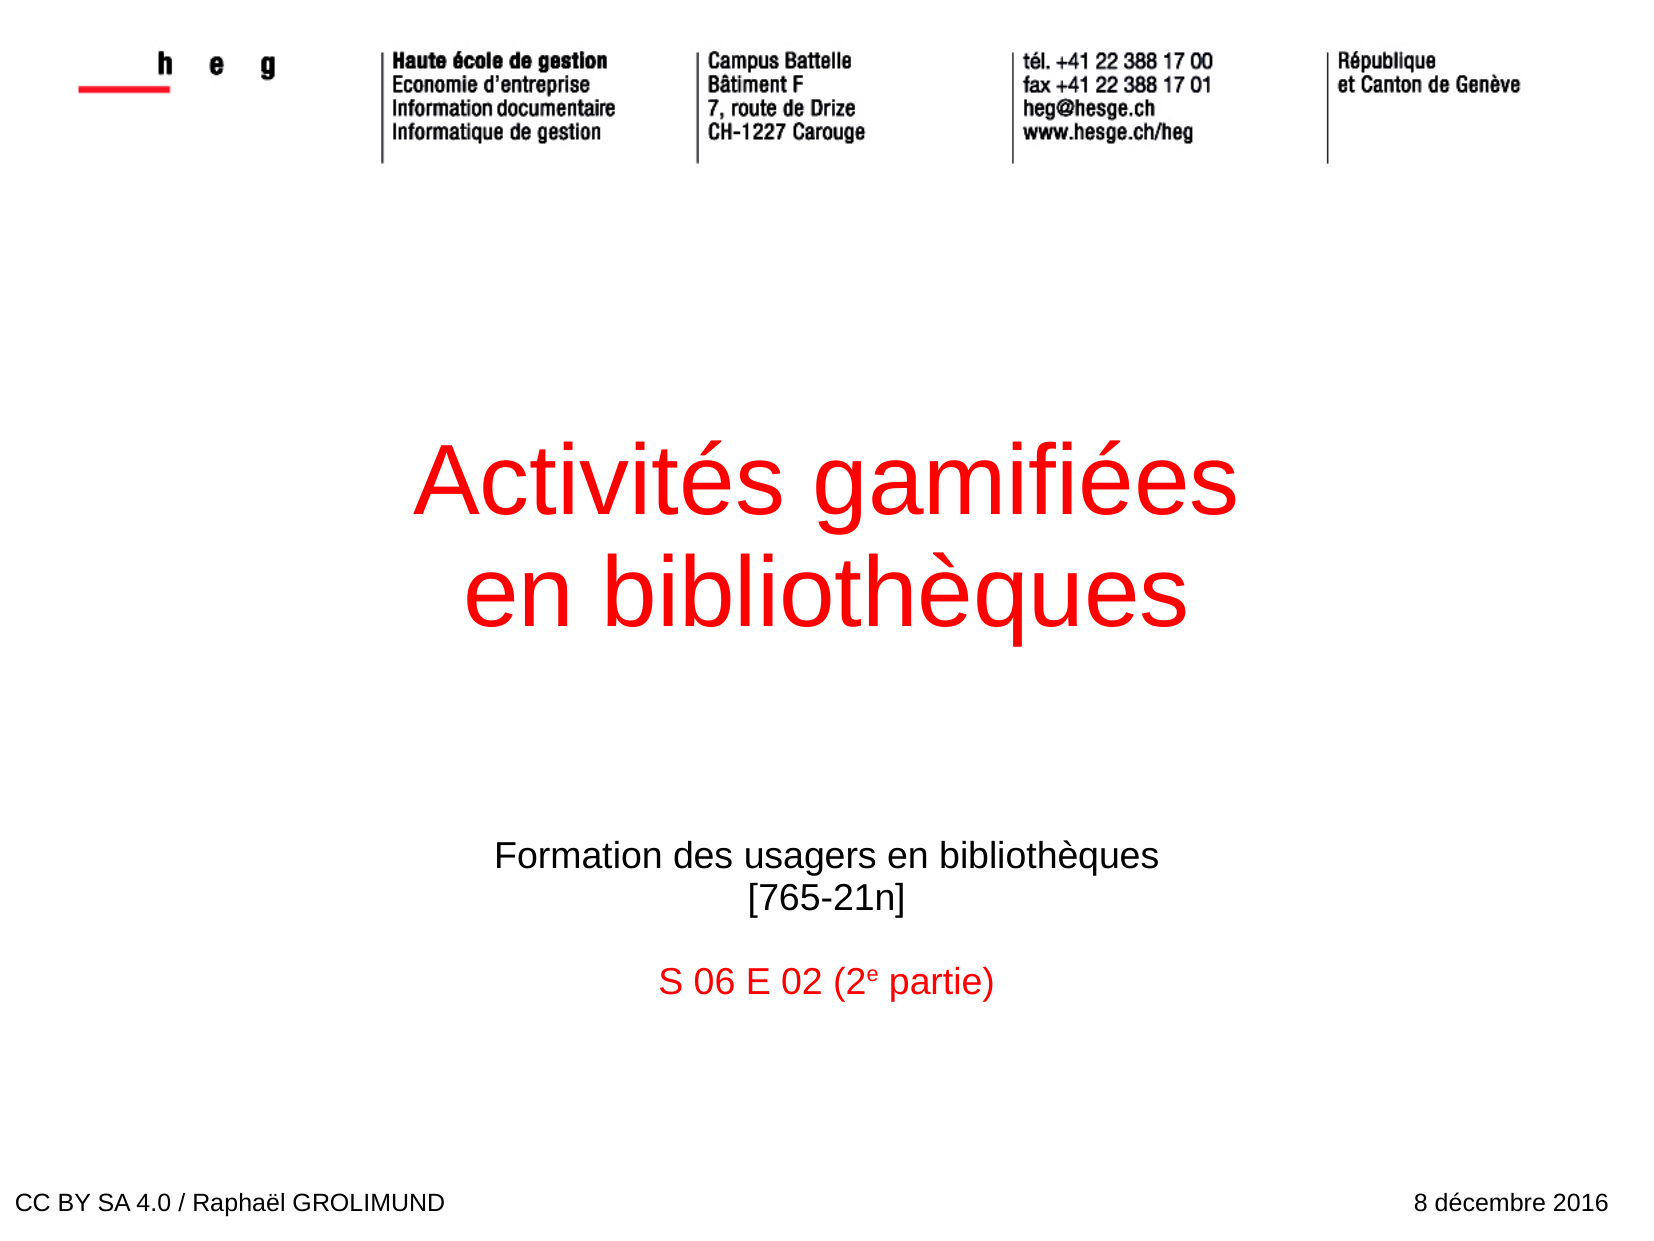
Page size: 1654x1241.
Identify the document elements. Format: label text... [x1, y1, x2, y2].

text_box Formation des usagers en bibliothèques [765-21n] S 06 E 02 (2e partie) [354, 826, 1300, 1011]
text_box Activités gamifiées en bibliothèques [147, 416, 1506, 655]
picture [0, 0, 1654, 208]
text_box CC BY SA 4.0 / Raphaël GROLIMUND 8 décembre 2016 [0, 1181, 1654, 1224]
